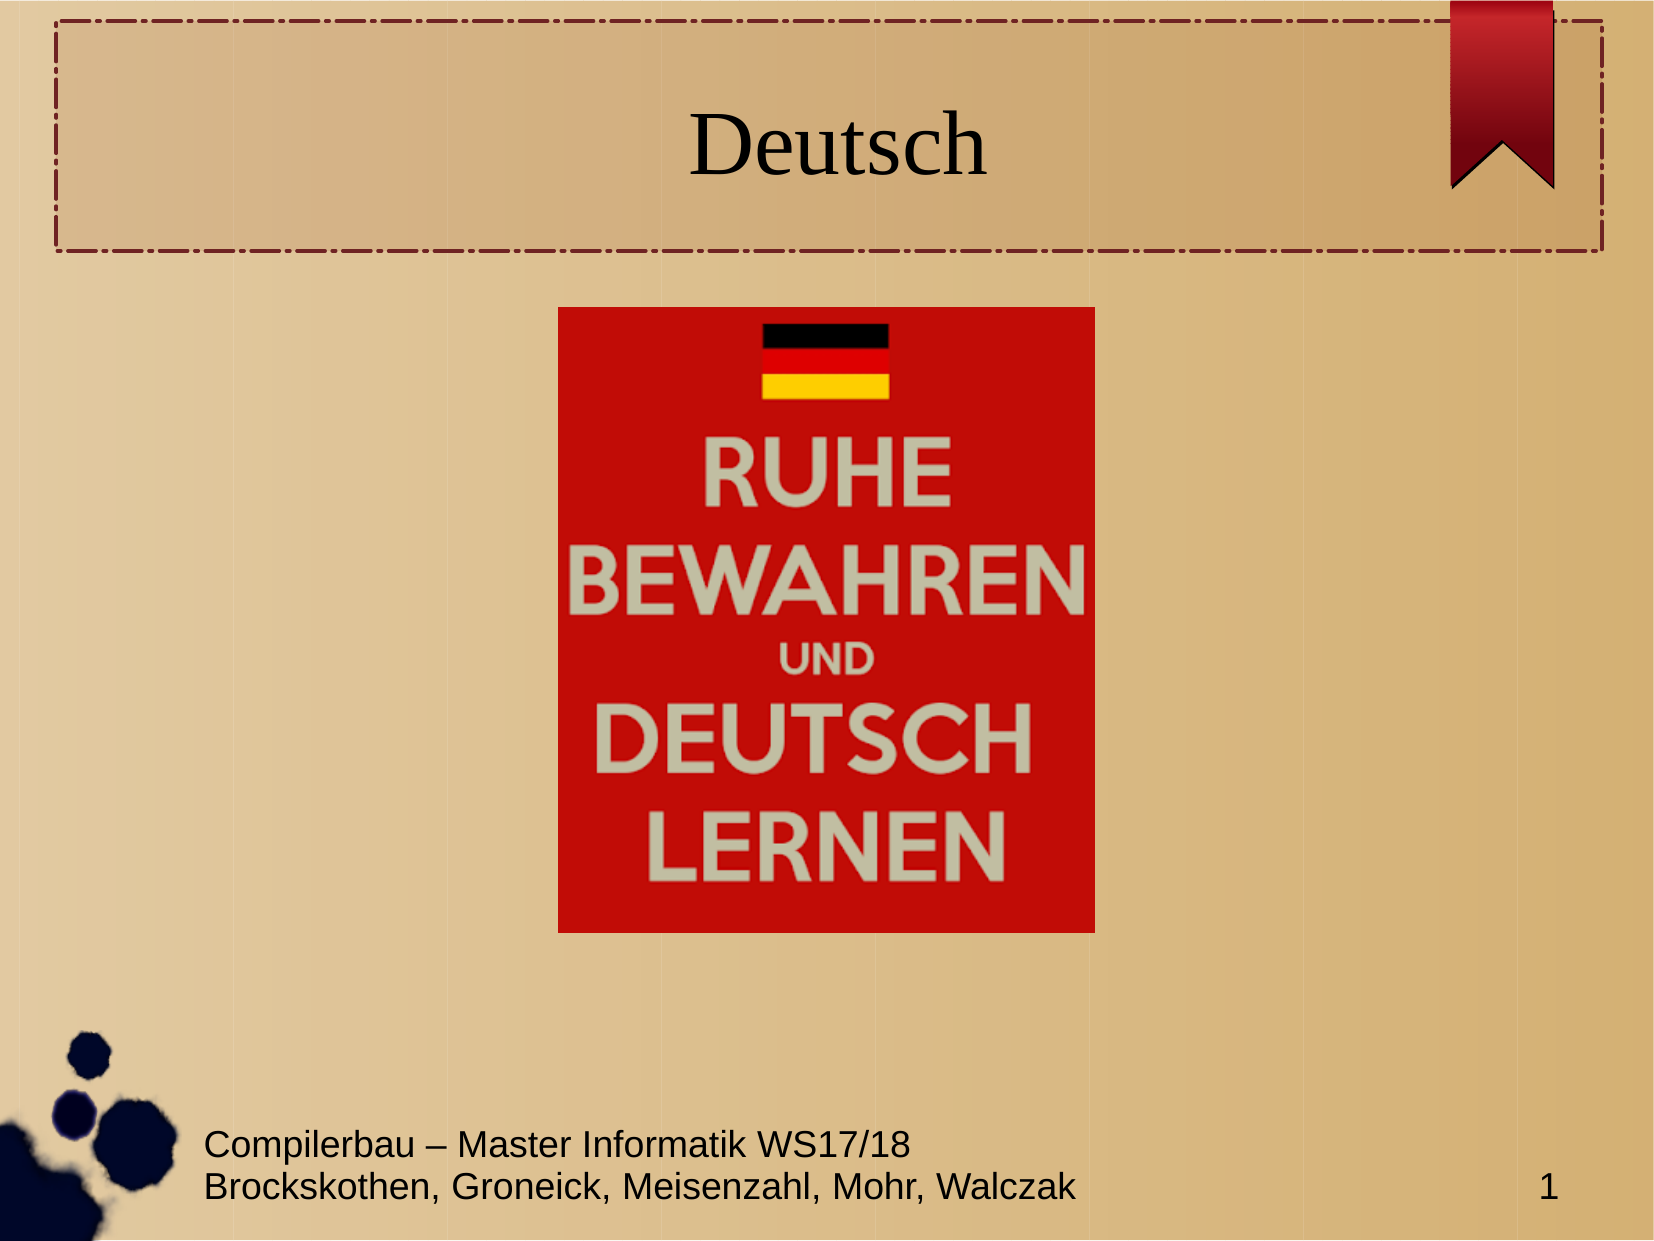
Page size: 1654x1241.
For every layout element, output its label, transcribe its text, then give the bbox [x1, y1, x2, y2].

title Deutsch [82, 47, 1595, 229]
picture [558, 307, 1095, 933]
